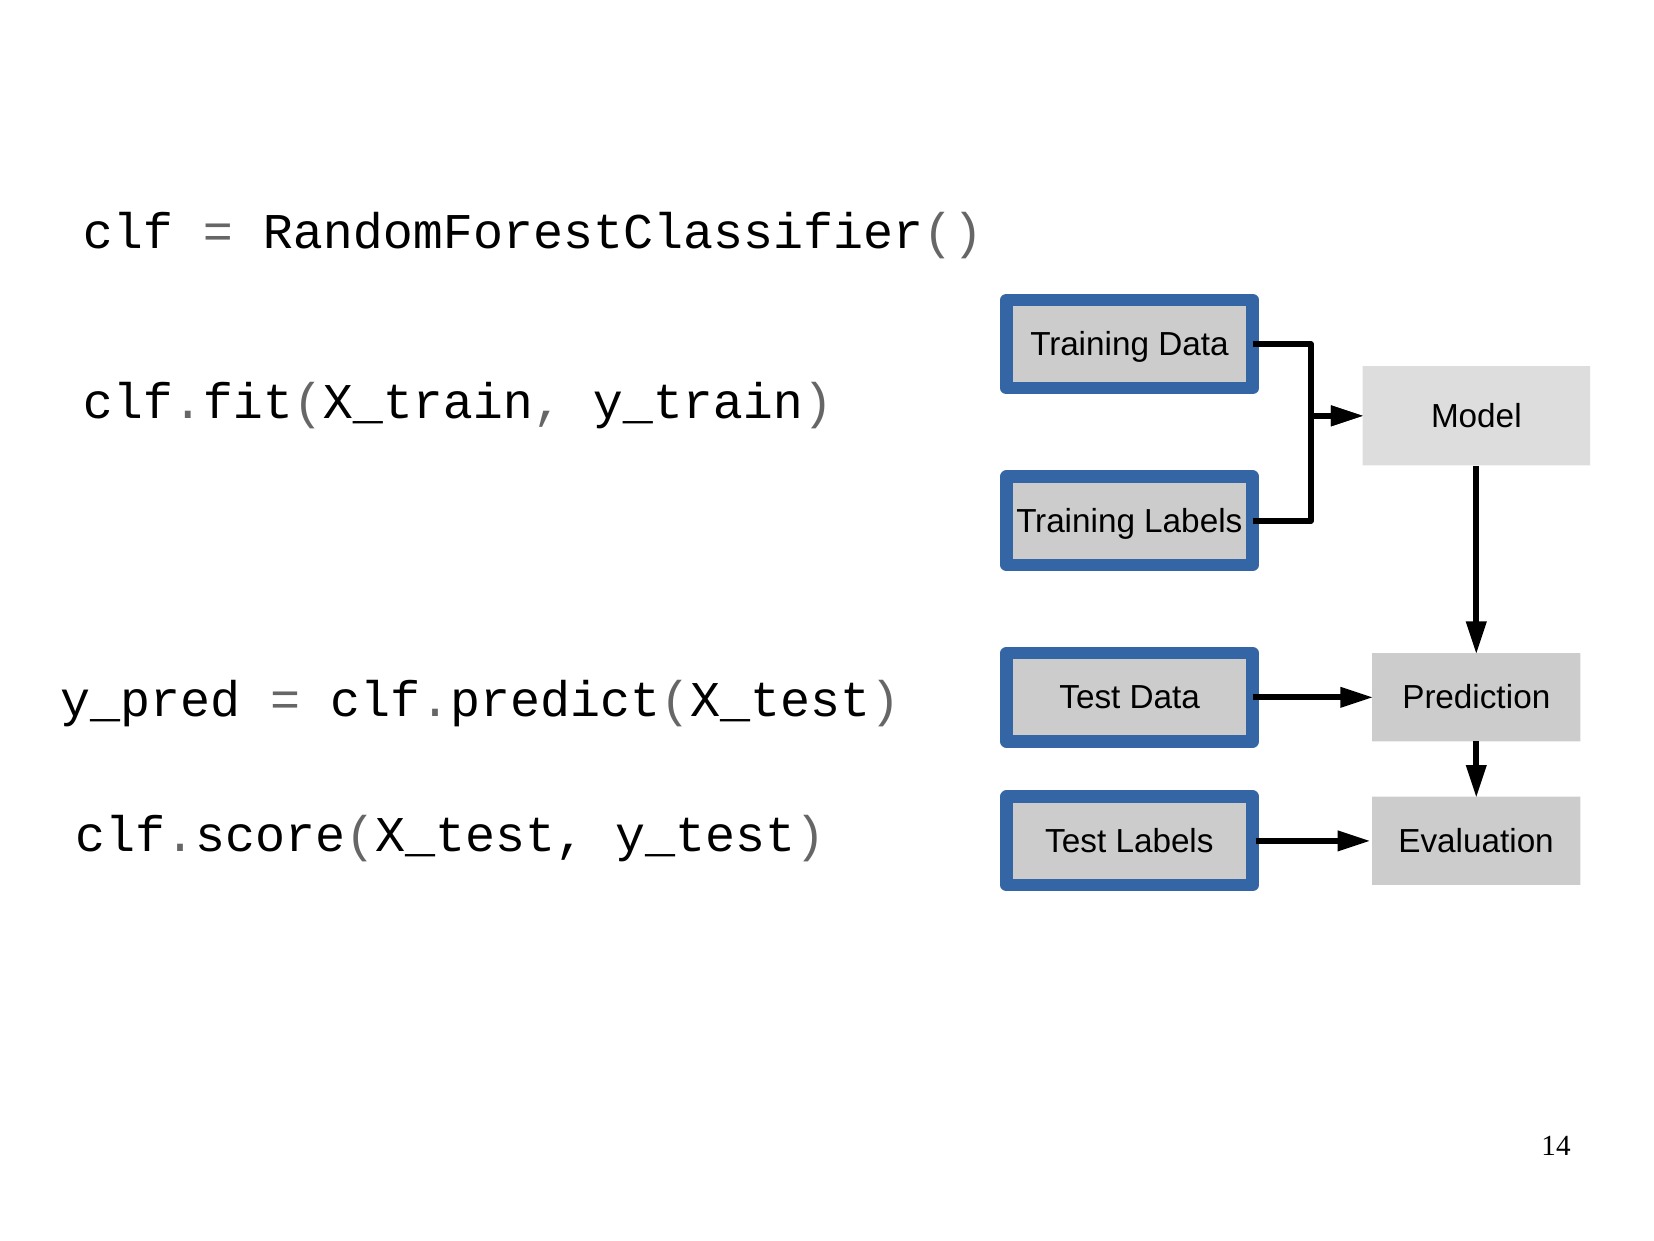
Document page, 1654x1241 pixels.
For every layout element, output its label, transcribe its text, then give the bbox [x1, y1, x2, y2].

text_box Model [1362, 366, 1591, 466]
text_box clf = RandomForestClassifier() clf.fit(X_train, y_train) [82, 150, 1411, 766]
text_box Training Labels [1006, 476, 1253, 565]
text_box clf.score(X_test, y_test) [75, 810, 1486, 961]
text_box y_pred = clf.predict(X_test) [60, 675, 916, 766]
text_box Test Data [1006, 653, 1253, 742]
text_box Prediction [1372, 653, 1581, 742]
text_box Test Labels [1006, 796, 1253, 885]
text_box Evaluation [1372, 796, 1581, 885]
text_box Training Data [1006, 299, 1253, 389]
